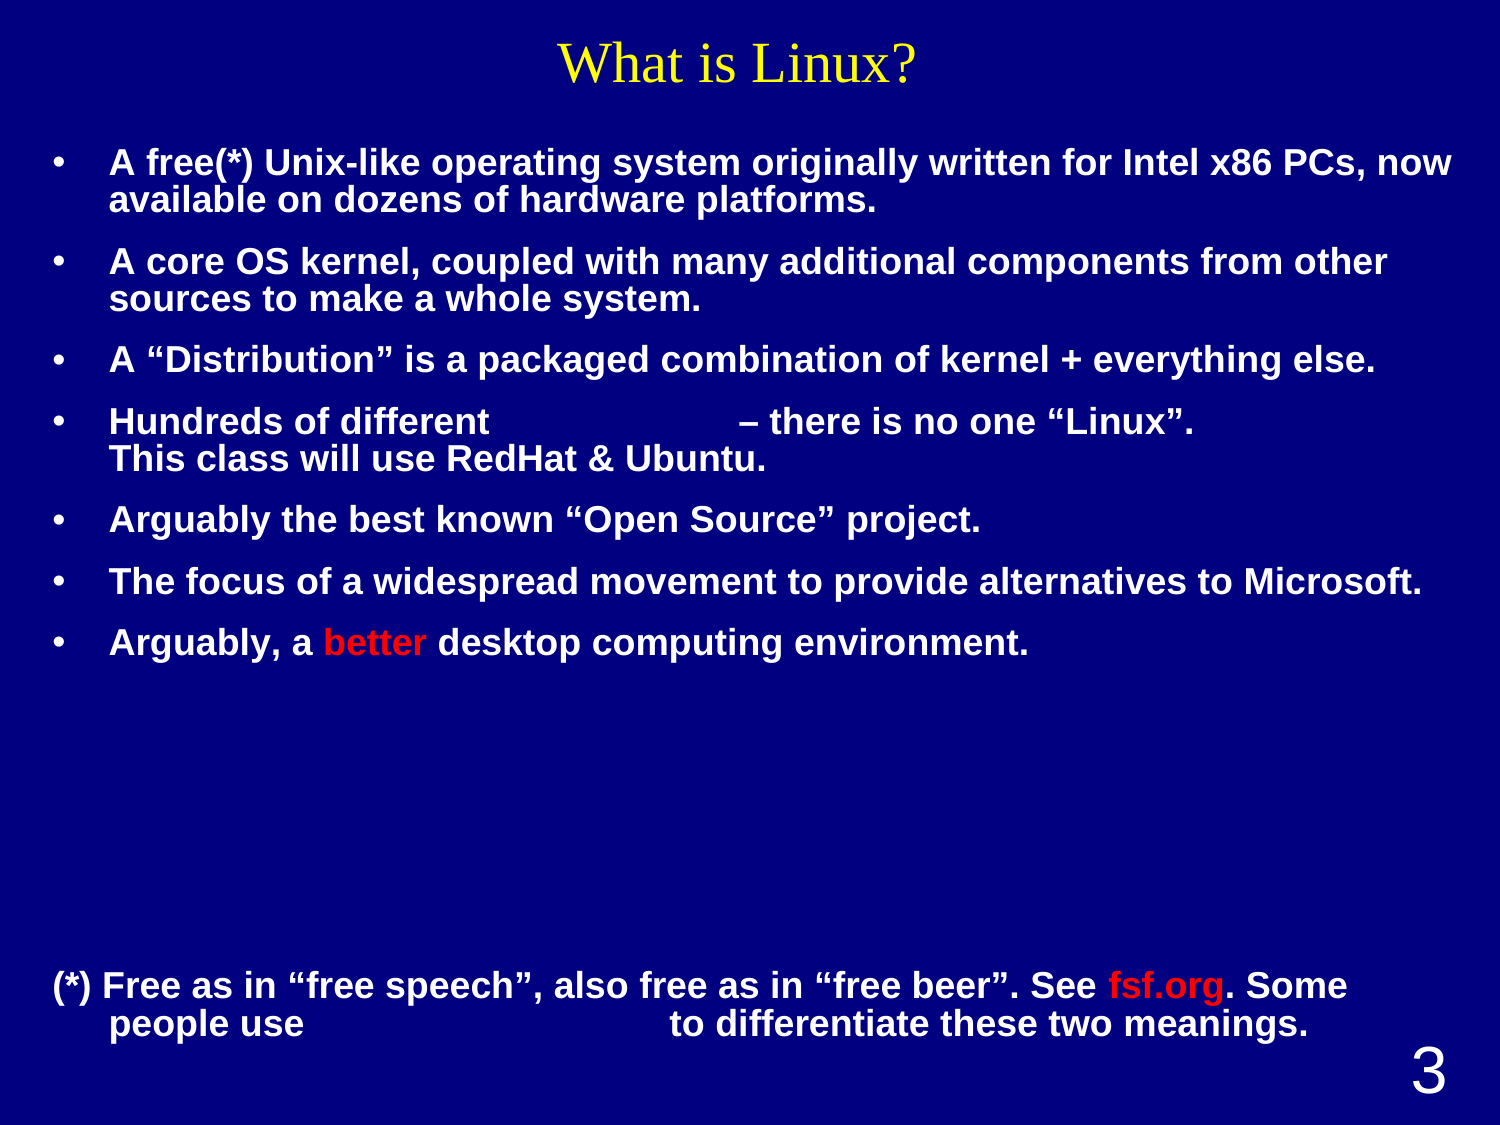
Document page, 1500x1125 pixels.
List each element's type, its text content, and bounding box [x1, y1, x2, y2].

list A free(*) Unix-like operating system originally written for Intel x86 PCs, now available on dozens of hardware platforms. A core OS kernel, coupled with many additional components from other sources to make a whole system. A “Distribution” is a packaged combination of kernel + everything else. Hundreds of different distributions – there is no one “Linux”. This class will use RedHat & Ubuntu. Arguably the best known “Open Source” project. The focus of a widespread movement to provide alternatives to Microsoft. Arguably, a better desktop computing environment. (*) Free as in “free speech”, also free as in “free beer”. See fsf.org. Some people use “gratis” and “libre” to differentiate these two meanings. [37, 137, 1476, 1101]
title What is Linux? [99, 22, 1375, 103]
